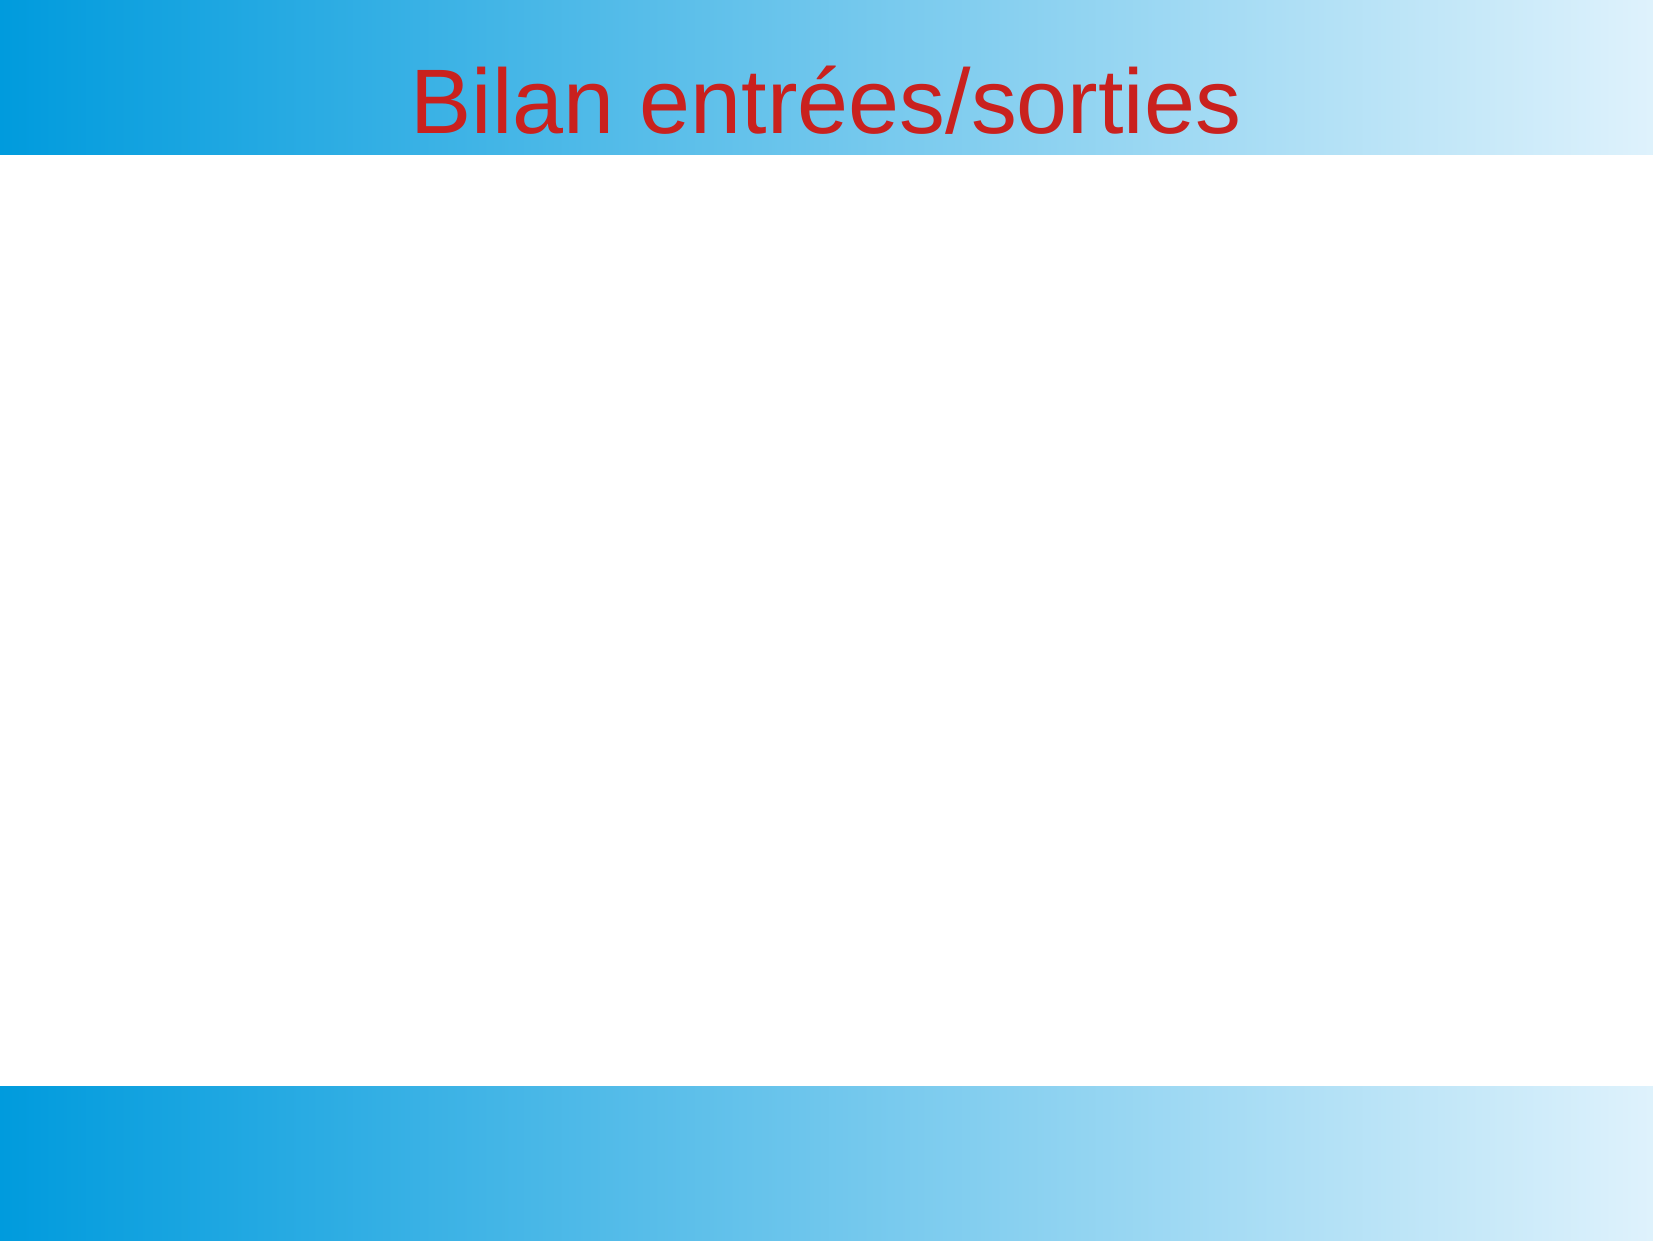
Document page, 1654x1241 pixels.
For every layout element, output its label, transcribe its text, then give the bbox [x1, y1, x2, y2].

title Bilan entrées/sorties [82, 49, 1571, 155]
